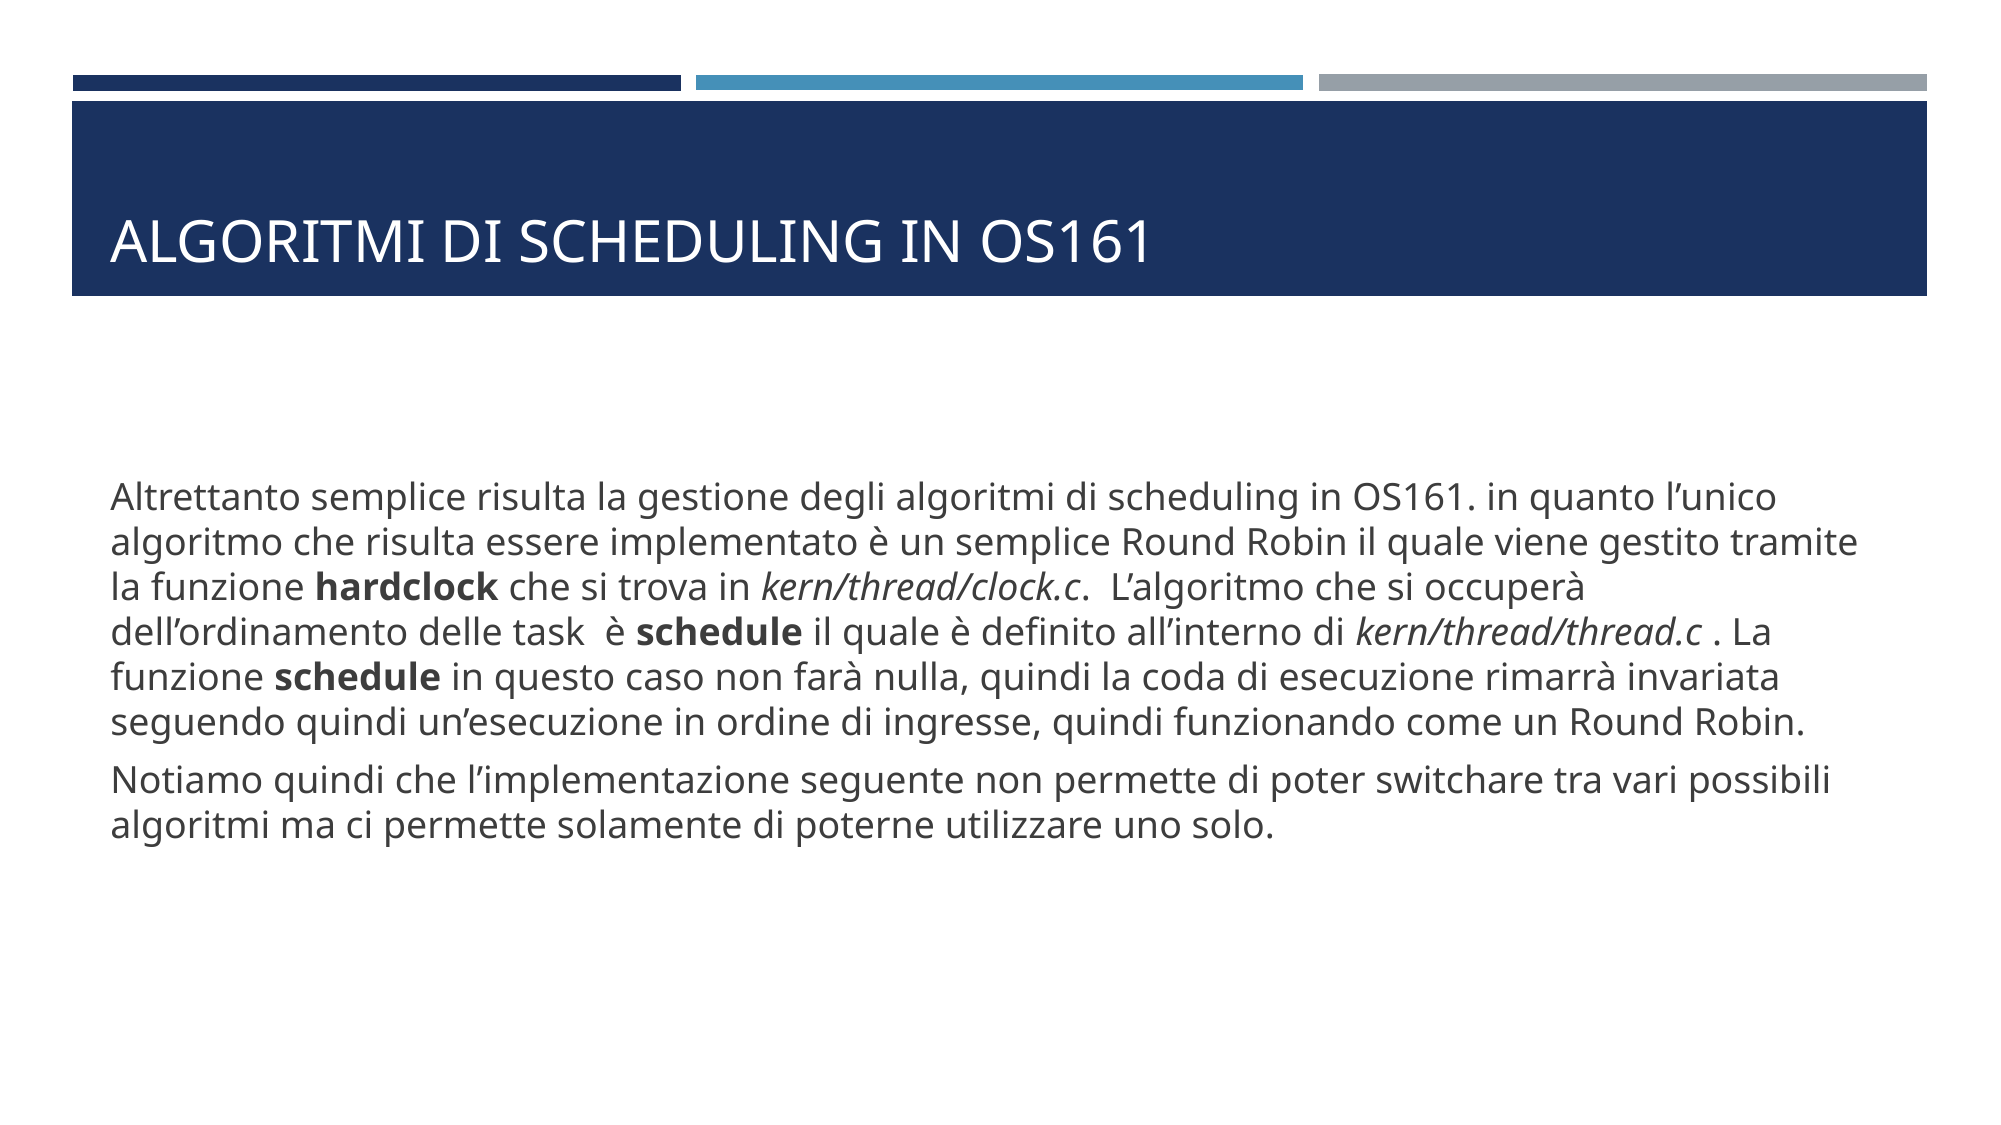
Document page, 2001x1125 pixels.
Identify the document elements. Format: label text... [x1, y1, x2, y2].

title Algoritmi di scheduling in os161 [95, 115, 1905, 282]
list Altrettanto semplice risulta la gestione degli algoritmi di scheduling in OS161. in quanto l’unico algoritmo che risulta essere implementato è un semplice Round Robin il quale viene gestito tramite la funzione hardclock che si trova in kern/thread/clock.c. L’algoritmo che si occuperà dell’ordinamento delle task è schedule il quale è definito all’interno di kern/thread/thread.c . La funzione schedule in questo caso non farà nulla, quindi la coda di esecuzione rimarrà invariata seguendo quindi un’esecuzione in ordine di ingresse, quindi funzionando come un Round Robin. Notiamo quindi che l’implementazione seguente non permette di poter switchare tra vari possibili algoritmi ma ci permette solamente di poterne utilizzare uno solo. [95, 357, 1905, 962]
